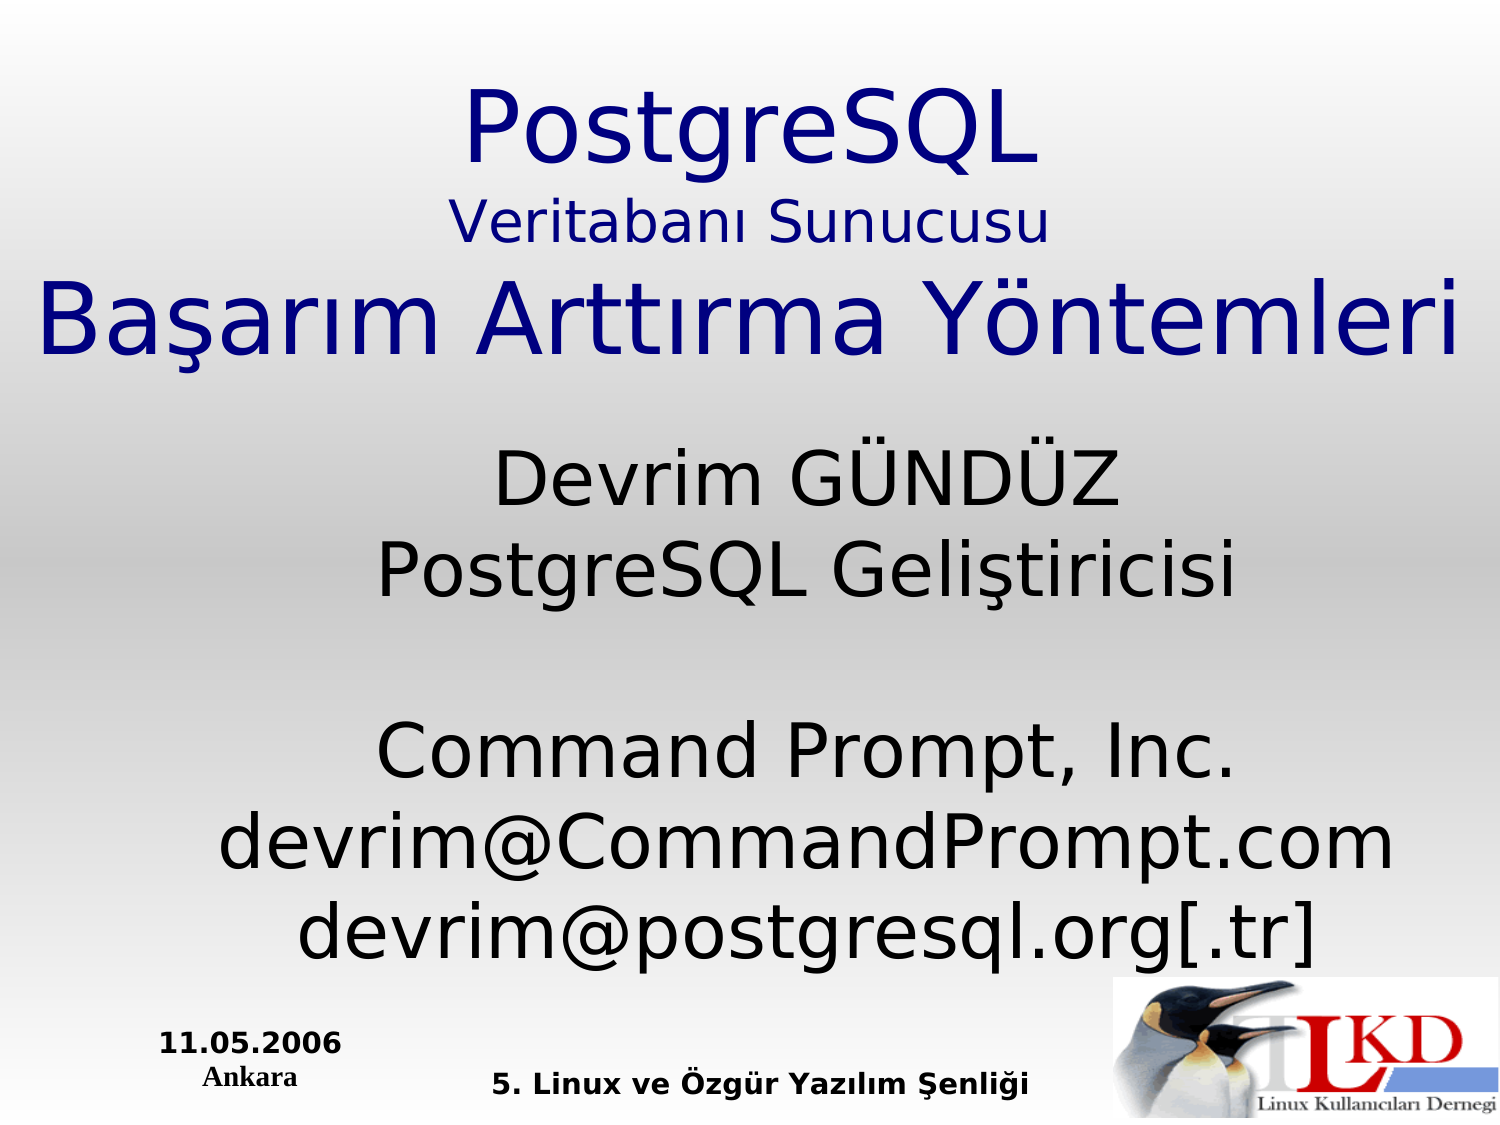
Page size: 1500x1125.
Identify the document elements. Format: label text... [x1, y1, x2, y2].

picture [1113, 977, 1499, 1118]
text_box PostgreSQL Veritabanı Sunucusu Başarım Arttırma Yöntemleri [0, 65, 1500, 380]
text_box Devrim GÜNDÜZ PostgreSQL Geliştiricisi Command Prompt, Inc. devrim@CommandPrompt.com devrim@postgresql.org[.tr] [217, 432, 1375, 984]
